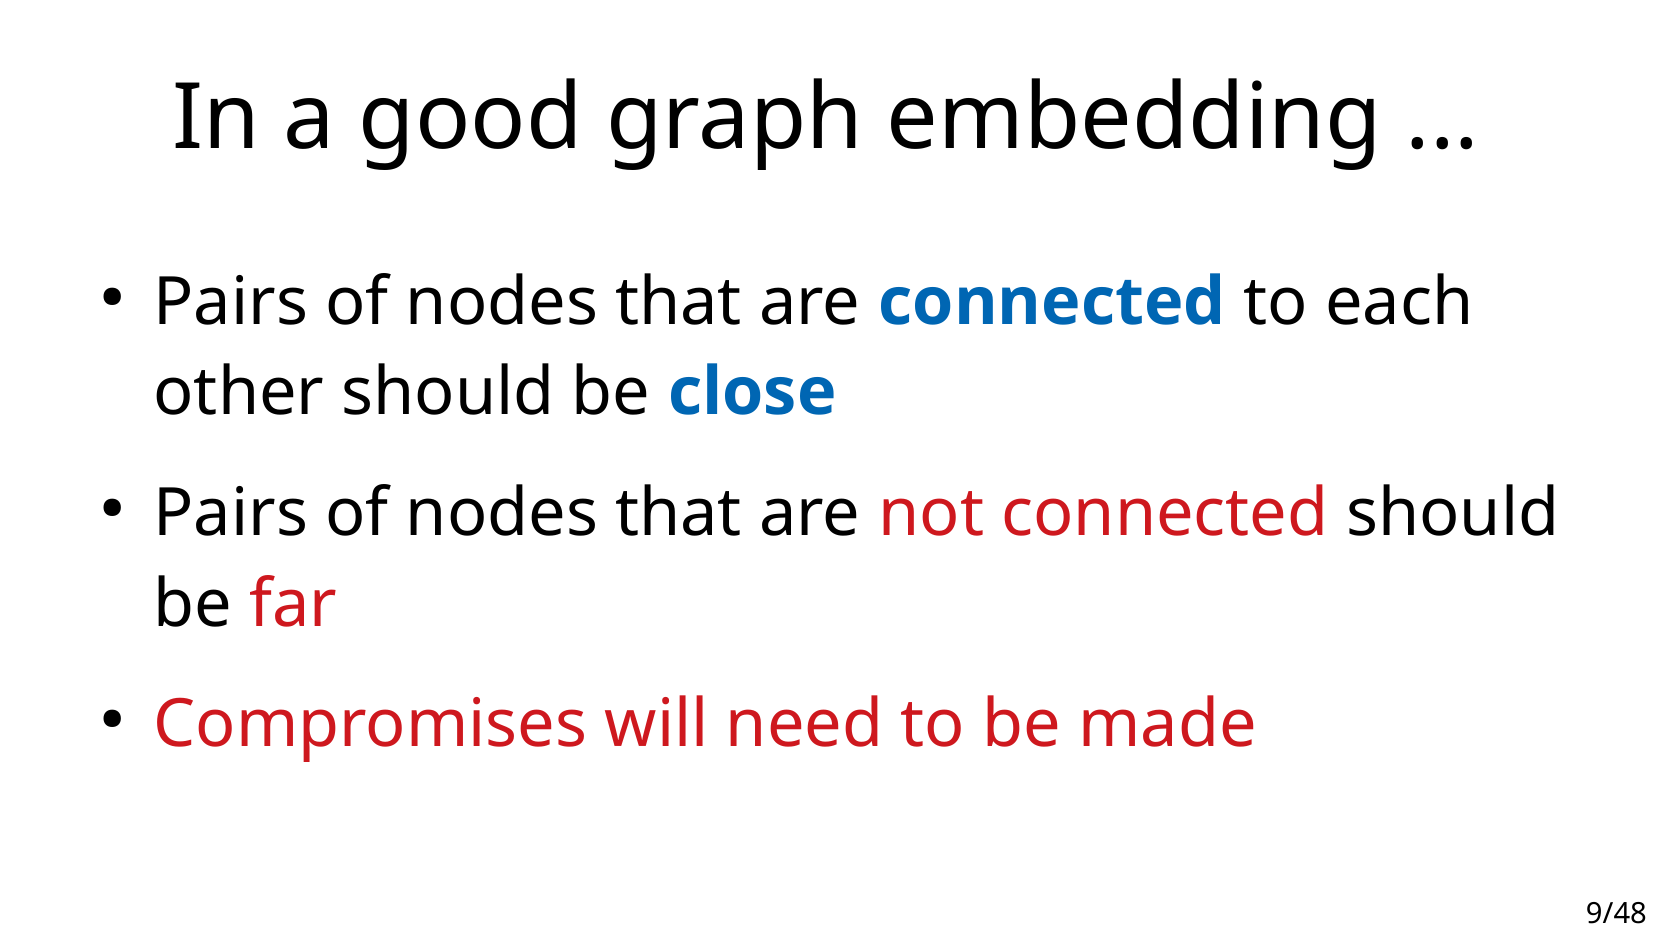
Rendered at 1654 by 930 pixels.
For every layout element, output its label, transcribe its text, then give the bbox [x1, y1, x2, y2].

list Pairs of nodes that are connected to each other should be close Pairs of nodes that are not connected should be far Compromises will need to be made [82, 252, 1571, 793]
title In a good graph embedding ... [82, 1, 1571, 225]
